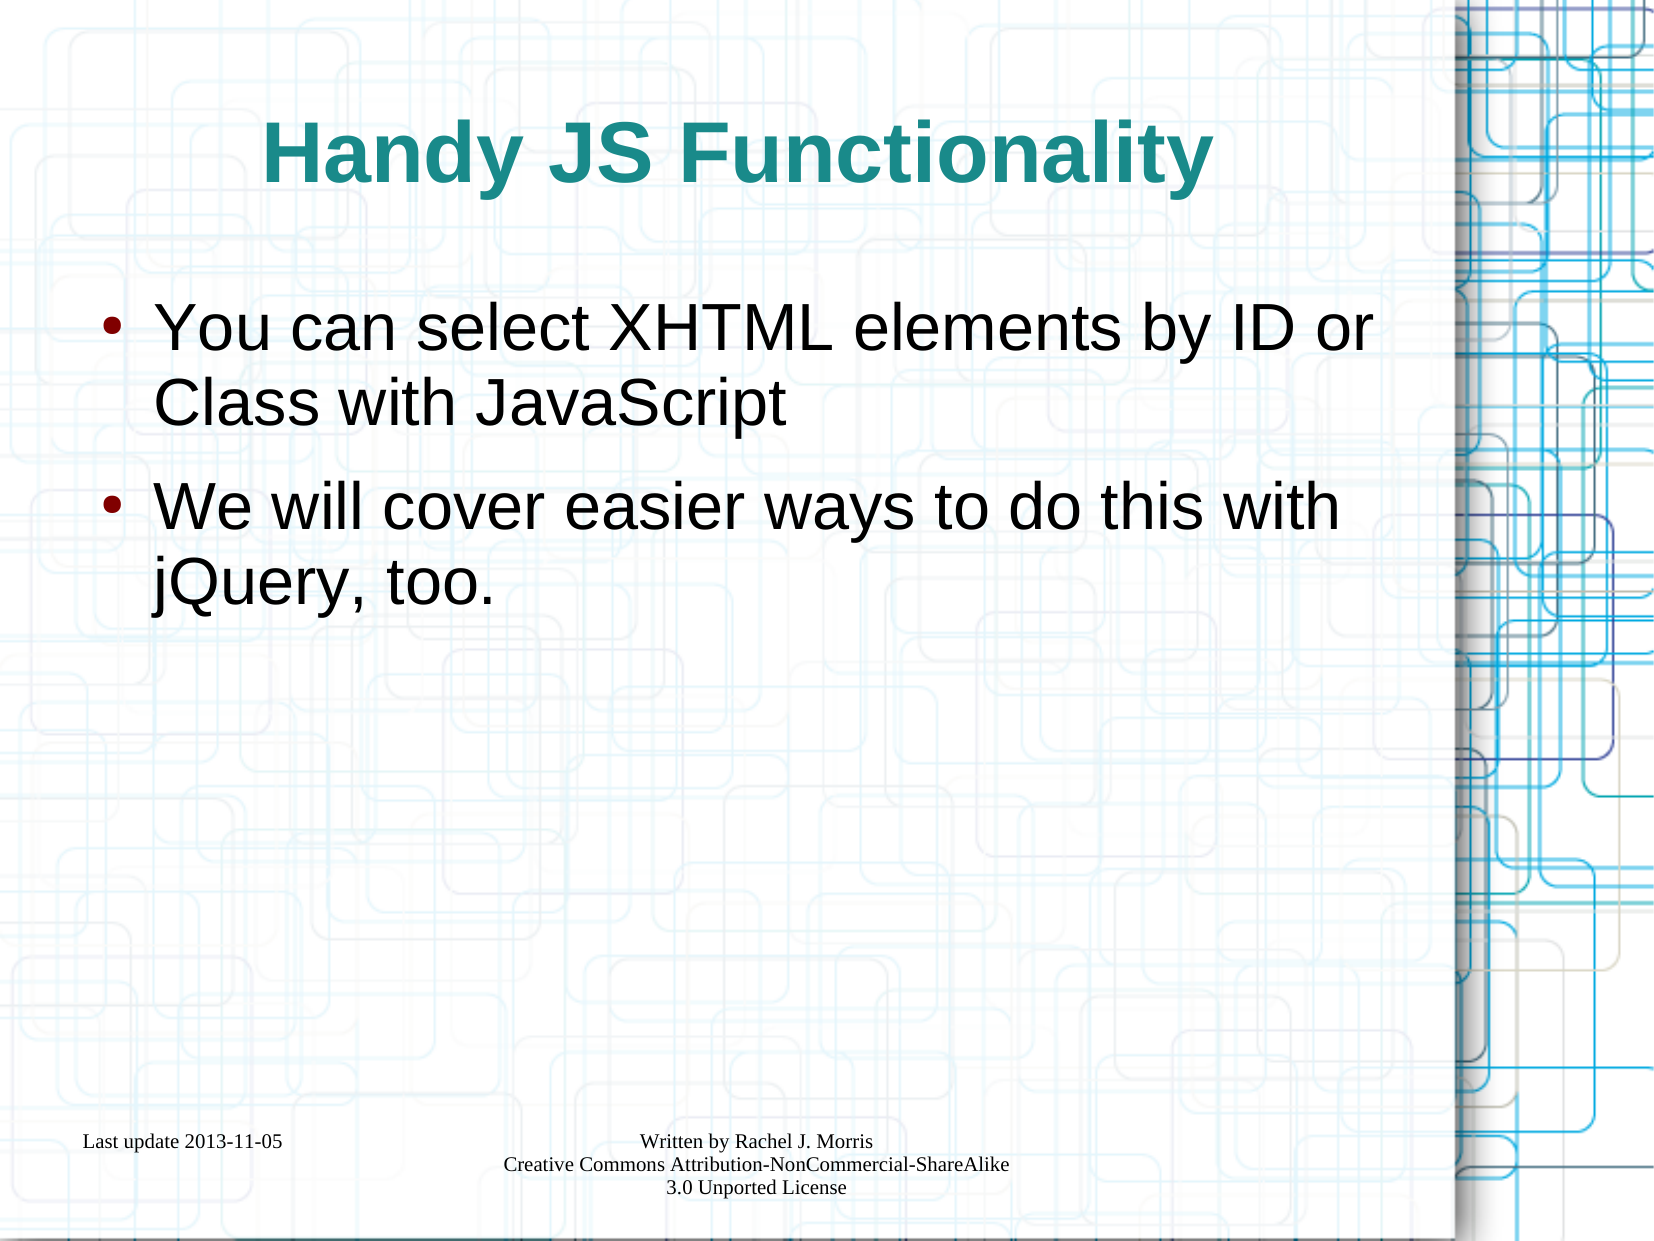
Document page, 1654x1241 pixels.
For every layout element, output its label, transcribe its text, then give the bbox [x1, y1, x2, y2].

picture [0, 0, 1654, 1241]
list You can select XHTML elements by ID or Class with JavaScript We will cover easier ways to do this with jQuery, too. [82, 290, 1418, 1010]
title Handy JS Functionality [59, 49, 1418, 257]
